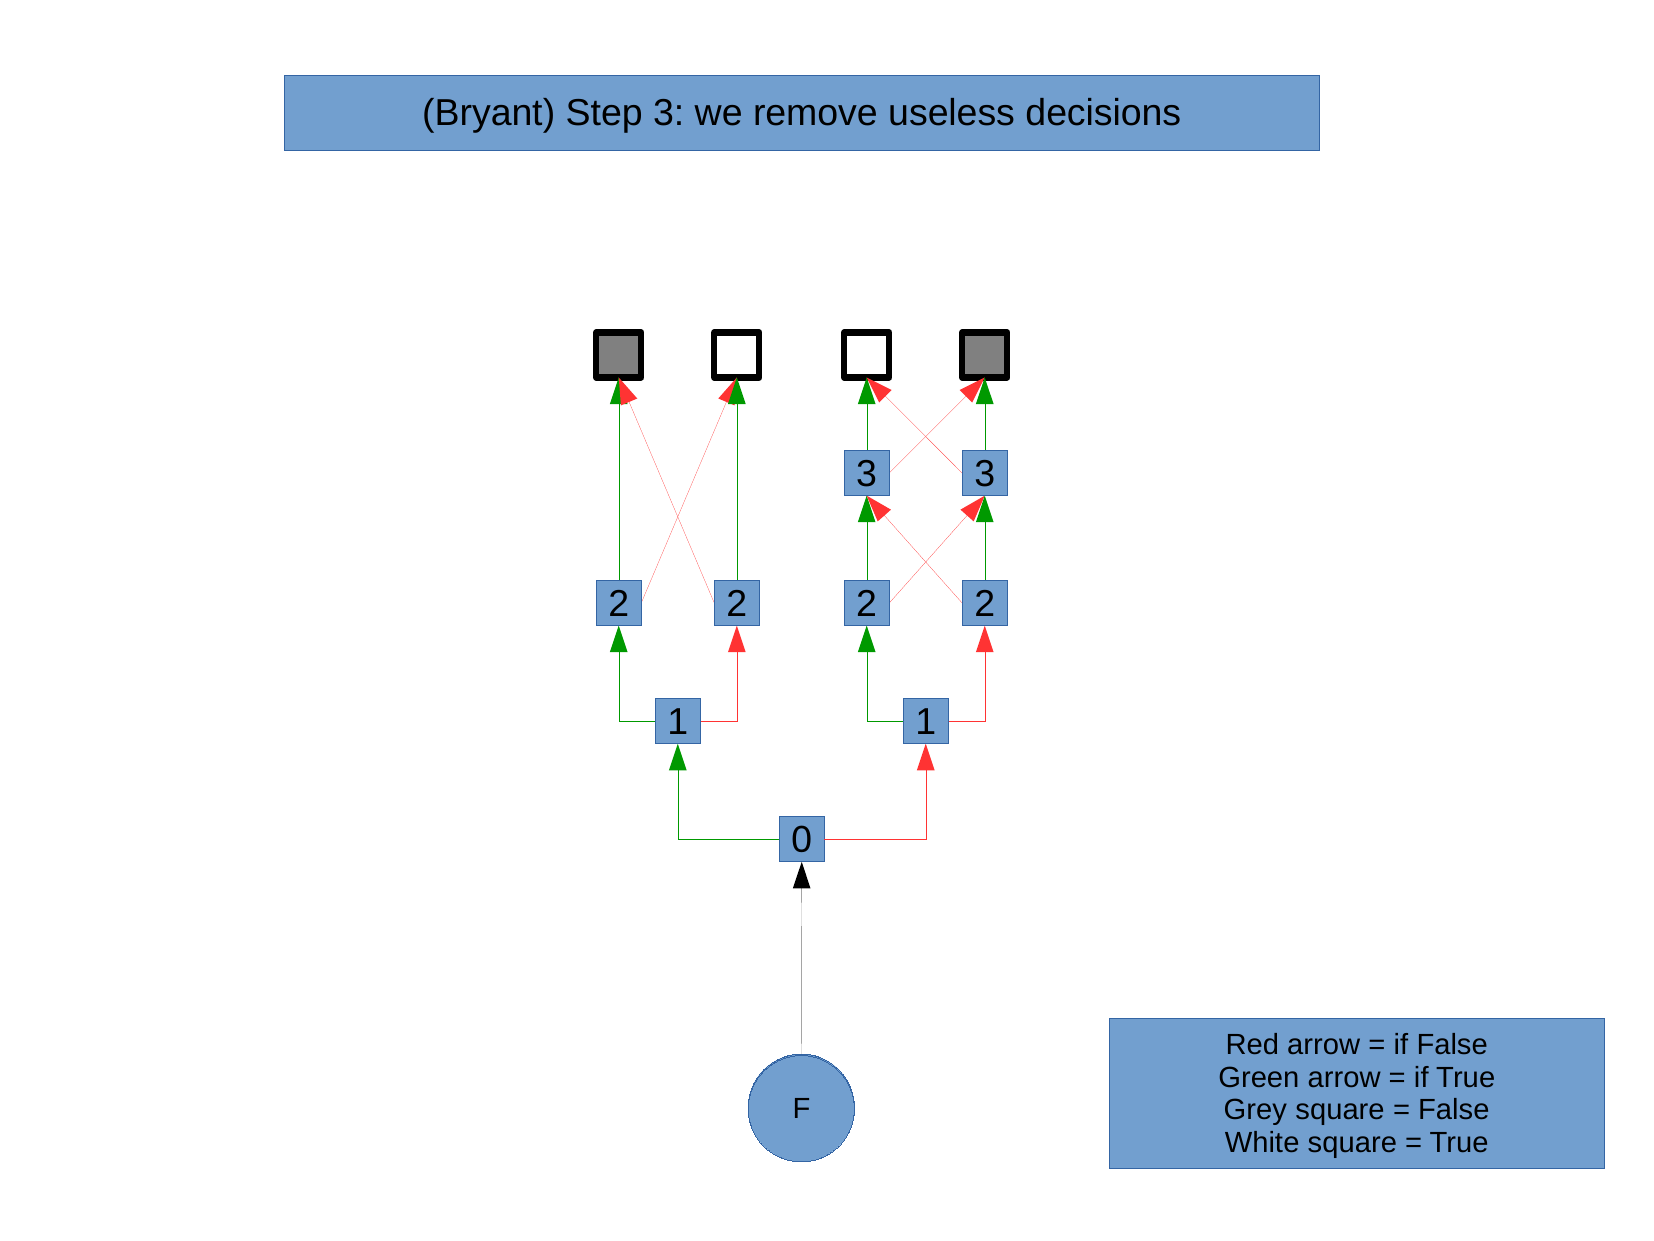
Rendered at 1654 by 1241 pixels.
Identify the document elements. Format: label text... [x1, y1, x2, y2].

text_box 1 [903, 698, 949, 744]
text_box 1 [655, 698, 701, 744]
text_box F [748, 1055, 855, 1162]
text_box Red arrow = if False Green arrow = if True Grey square = False White square = True [1109, 1018, 1605, 1169]
text_box 3 [962, 450, 1008, 496]
text_box 2 [844, 580, 890, 626]
text_box [962, 332, 1008, 378]
text_box [844, 332, 890, 378]
text_box 2 [714, 580, 760, 626]
text_box 0 [779, 816, 825, 862]
text_box [714, 332, 760, 378]
text_box 2 [596, 580, 642, 626]
text_box [596, 332, 642, 378]
text_box (Bryant) Step 3: we remove useless decisions [284, 75, 1320, 151]
text_box 2 [962, 580, 1008, 626]
text_box 3 [844, 450, 890, 496]
